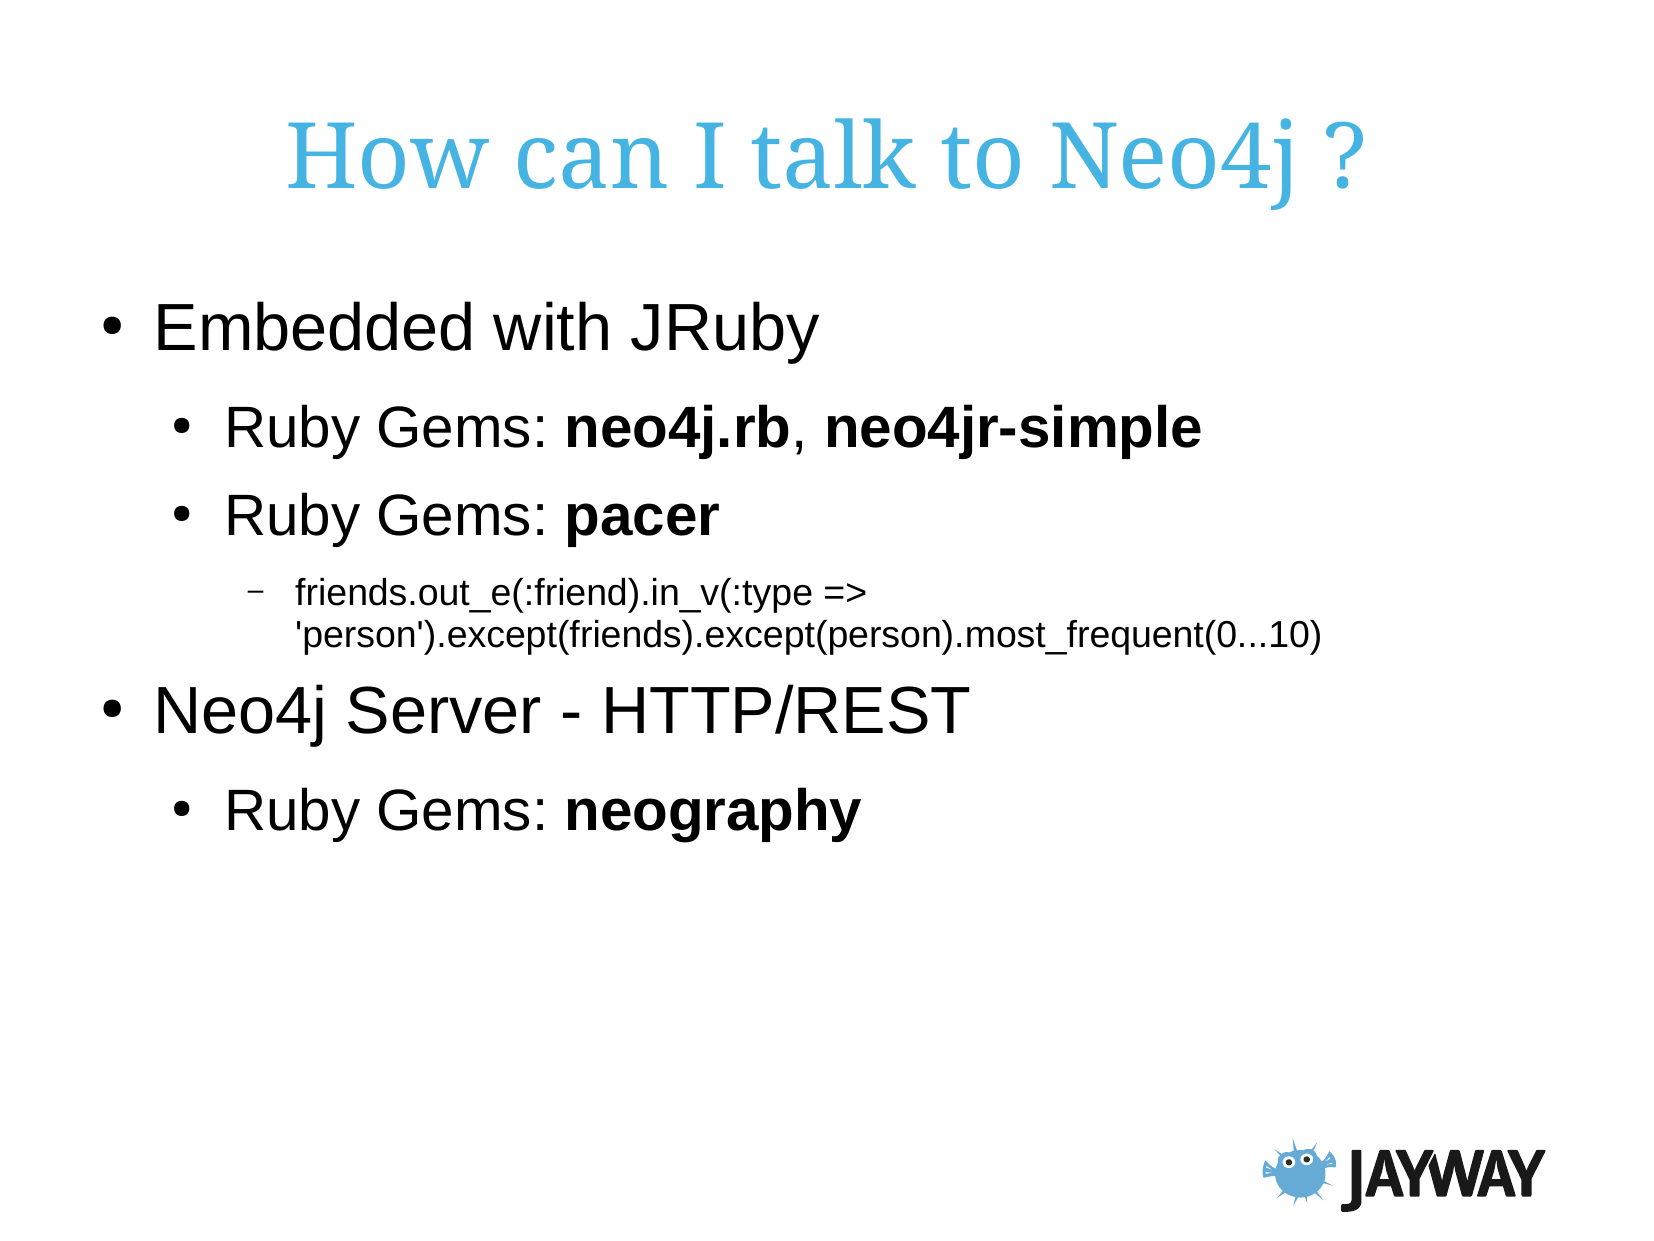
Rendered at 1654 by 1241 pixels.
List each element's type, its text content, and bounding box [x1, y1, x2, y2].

title How can I talk to Neo4j ? [82, 56, 1571, 250]
list Embedded with JRuby Ruby Gems: neo4j.rb, neo4jr-simple Ruby Gems: pacer friends.out_e(:friend).in_v(:type => 'person').except(friends).except(person).most_frequent(0...10) Neo4j Server - HTTP/REST Ruby Gems: neography [82, 290, 1571, 1109]
